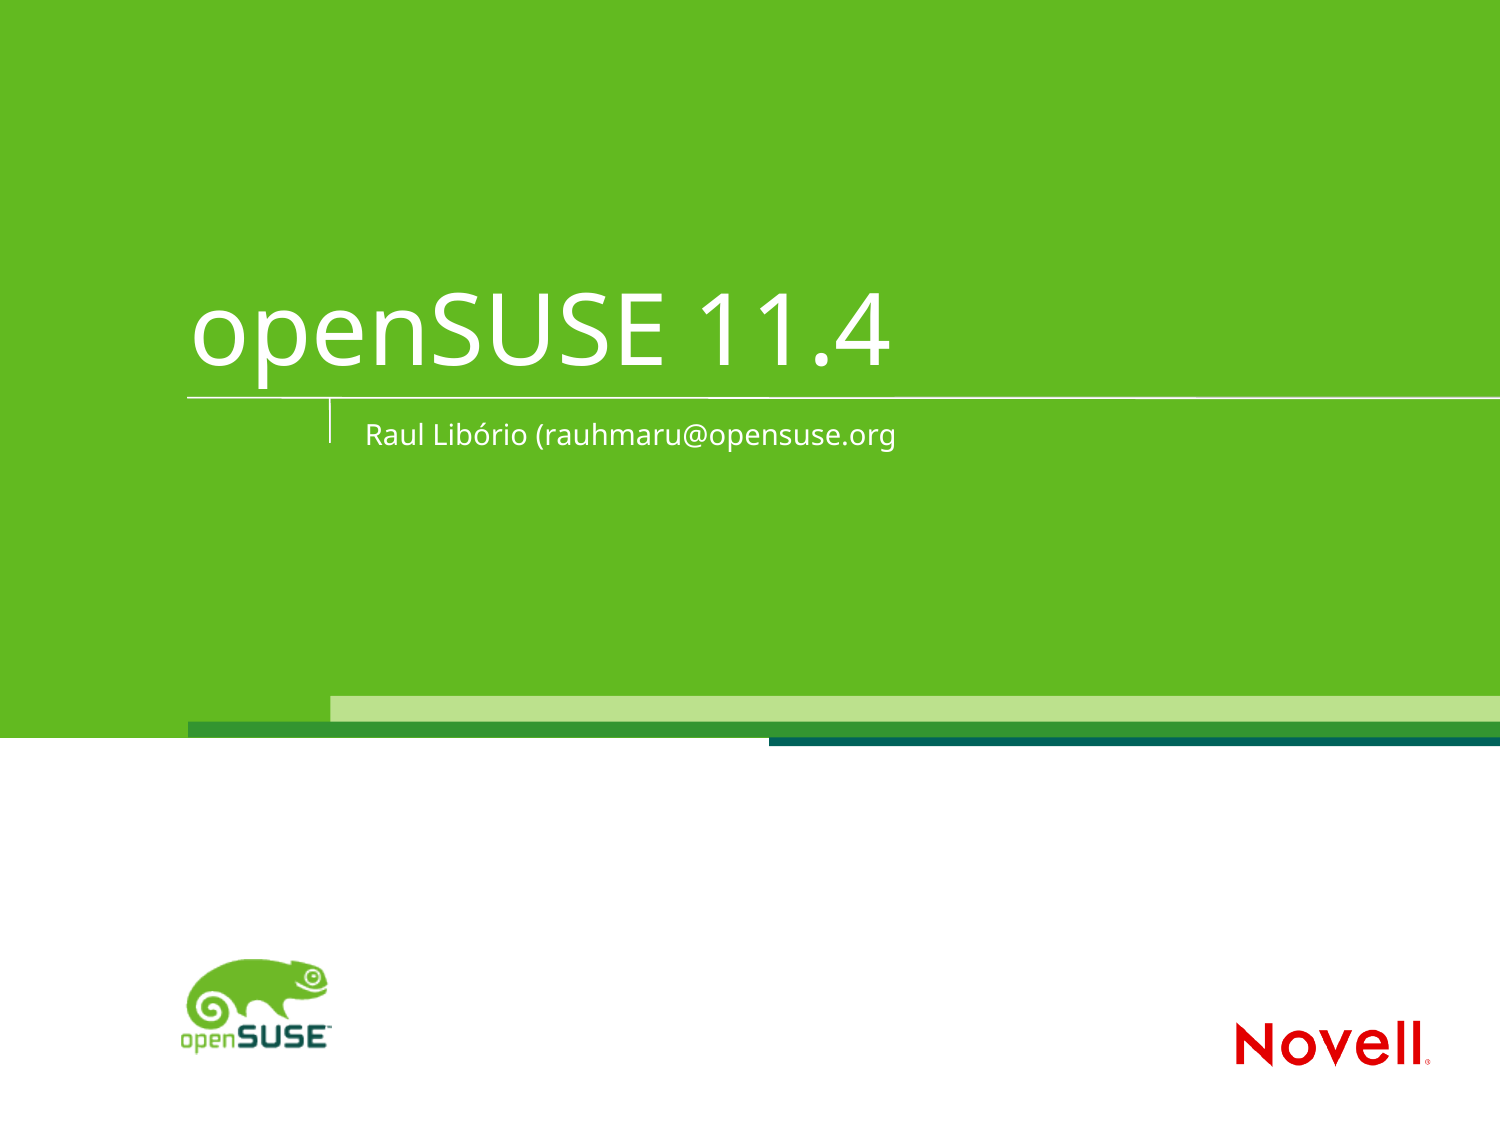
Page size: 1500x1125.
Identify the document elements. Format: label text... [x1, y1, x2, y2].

title openSUSE 11.4 [174, 137, 1388, 388]
picture [181, 959, 332, 1055]
subtitle Raul Libório (rauhmaru@opensuse.org [350, 414, 1150, 525]
picture [1227, 1013, 1438, 1074]
